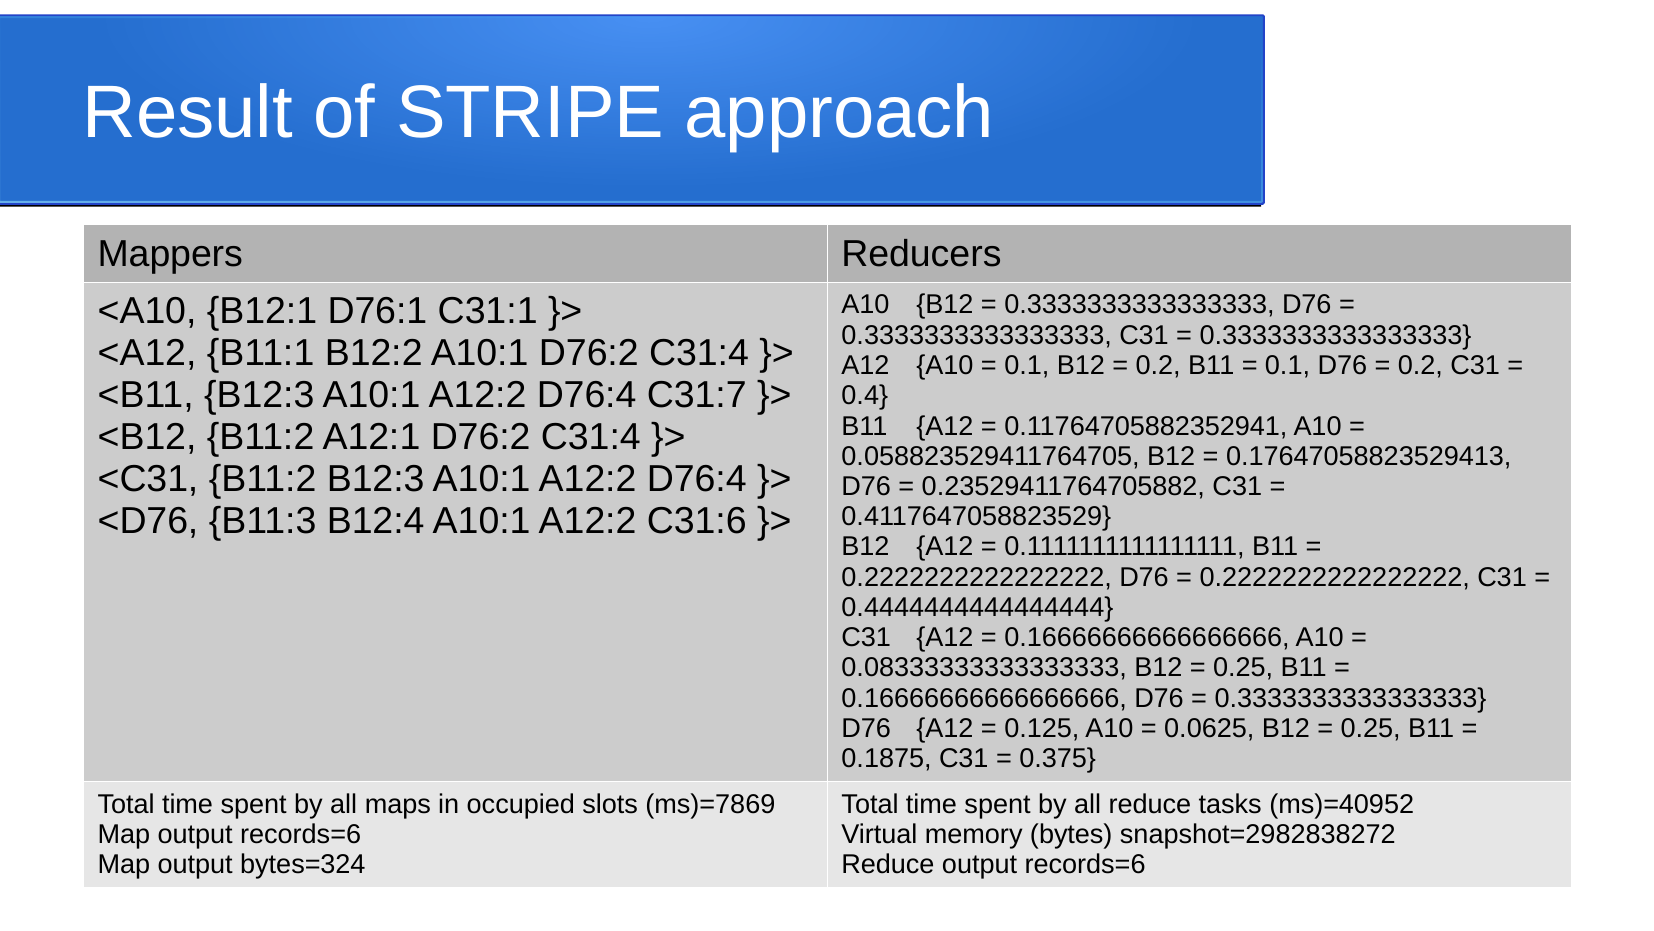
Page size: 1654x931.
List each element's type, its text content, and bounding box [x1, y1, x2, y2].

table_cell Total time spent by all reduce tasks (ms)=40952 Virtual memory (bytes) snapshot=2982838272 Reduce output records=6 [828, 782, 1571, 887]
table_cell <A10, {B12:1 D76:1 C31:1 }> <A12, {B11:1 B12:2 A10:1 D76:2 C31:4 }> <B11, {B12:3 A10:1 A12:2 D76:4 C31:7 }> <B12, {B11:2 A12:1 D76:2 C31:4 }> <C31, {B11:2 B12:3 A10:1 A12:2 D76:4 }> <D76, {B11:3 B12:4 A10:1 A12:2 C31:6 }> [84, 283, 827, 781]
table_header Mappers [84, 225, 827, 282]
table_header Reducers [828, 225, 1571, 282]
title Result of STRIPE approach [82, 35, 1235, 189]
table_cell Total time spent by all maps in occupied slots (ms)=7869 Map output records=6 Map output bytes=324 [84, 782, 827, 887]
table_cell A10 {B12 = 0.3333333333333333, D76 = 0.3333333333333333, C31 = 0.3333333333333333} A12 {A10 = 0.1, B12 = 0.2, B11 = 0.1, D76 = 0.2, C31 = 0.4} B11 {A12 = 0.11764705882352941, A10 = 0.058823529411764705, B12 = 0.17647058823529413, D76 = 0.23529411764705882, C31 = 0.4117647058823529} B12 {A12 = 0.1111111111111111, B11 = 0.2222222222222222, D76 = 0.2222222222222222, C31 = 0.4444444444444444} C31 {A12 = 0.16666666666666666, A10 = 0.08333333333333333, B12 = 0.25, B11 = 0.16666666666666666, D76 = 0.3333333333333333} D76 {A12 = 0.125, A10 = 0.0625, B12 = 0.25, B11 = 0.1875, C31 = 0.375} [828, 283, 1571, 781]
